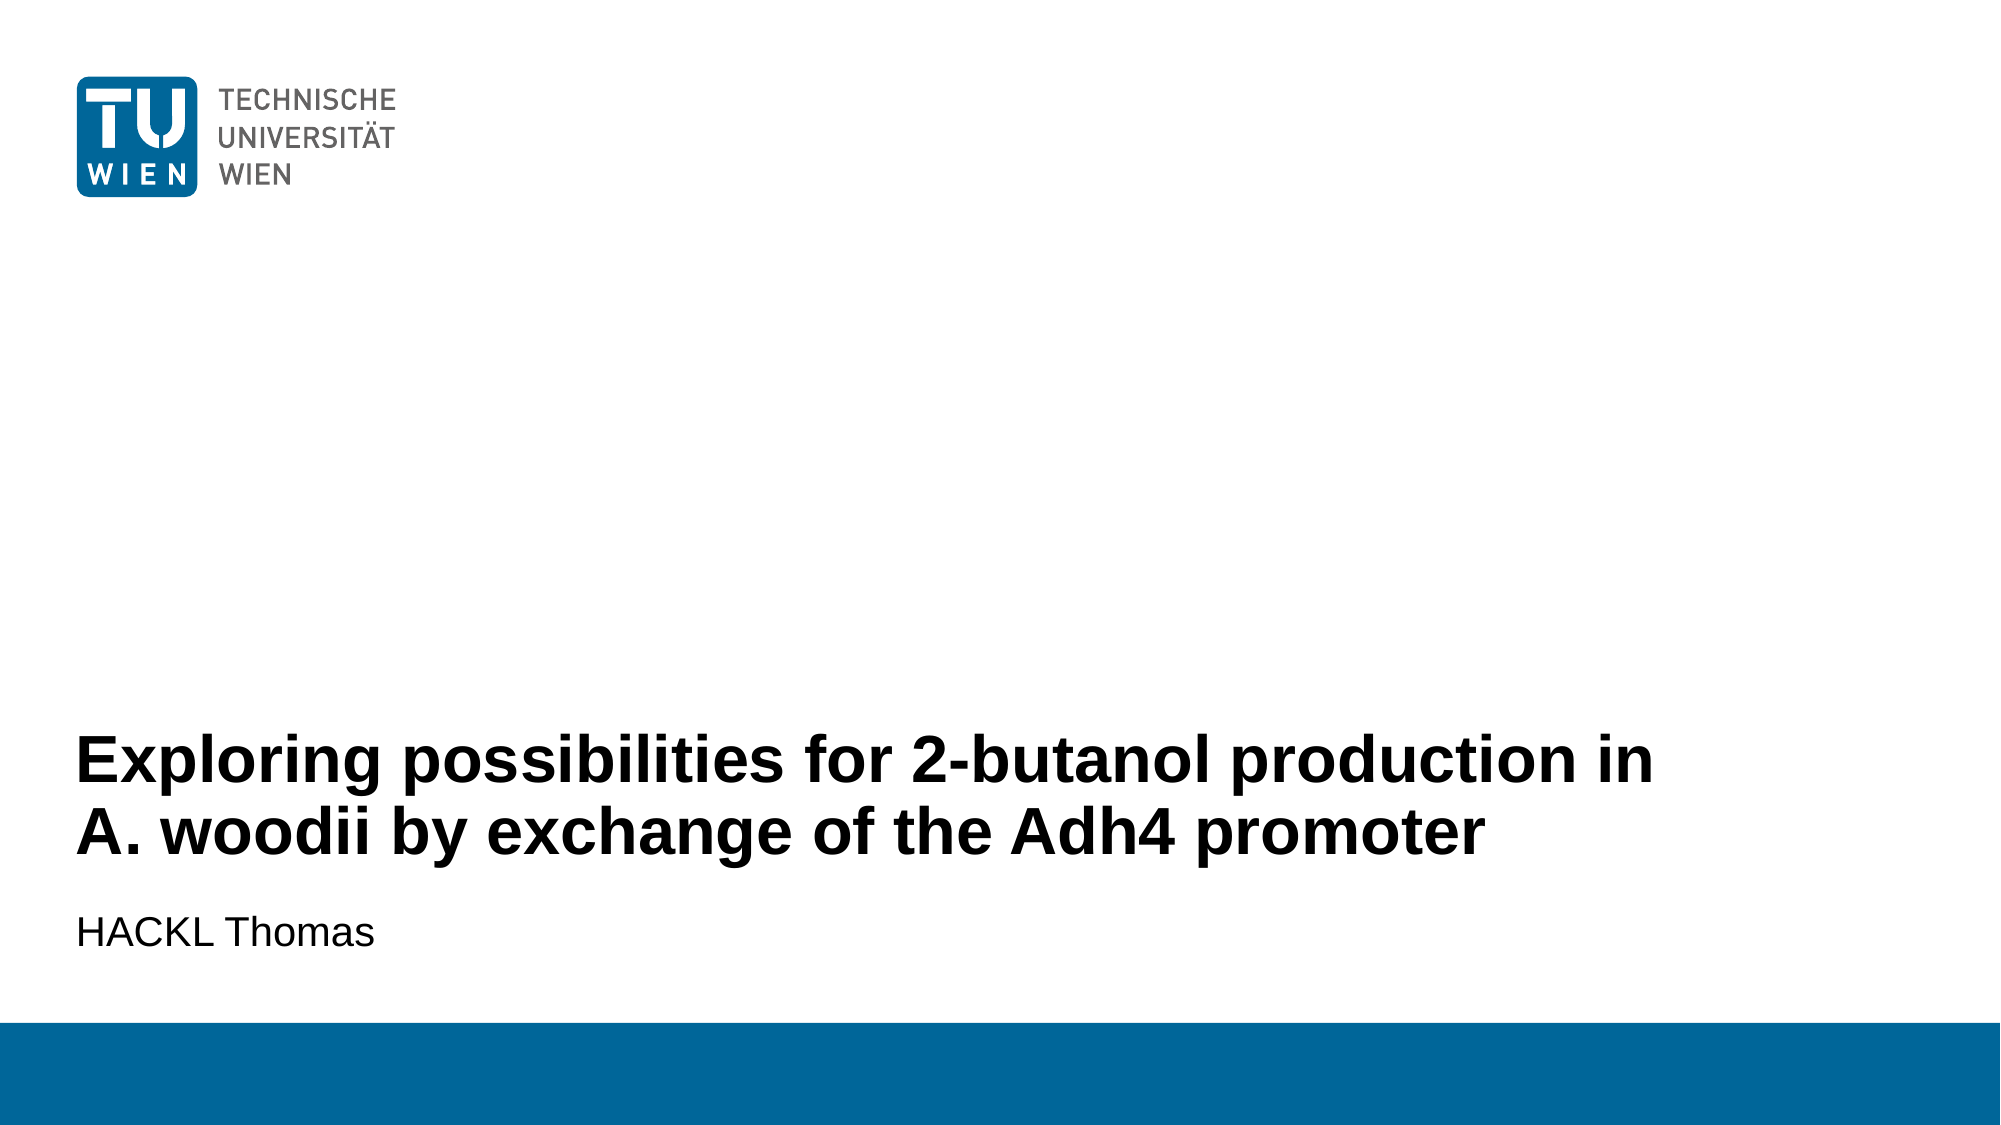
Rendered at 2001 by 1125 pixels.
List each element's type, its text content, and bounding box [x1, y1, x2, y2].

list HACKL Thomas [75, 910, 1739, 968]
title Exploring possibilities for 2-butanol production in A. woodii by exchange of the Adh4 promoter [75, 698, 1739, 870]
